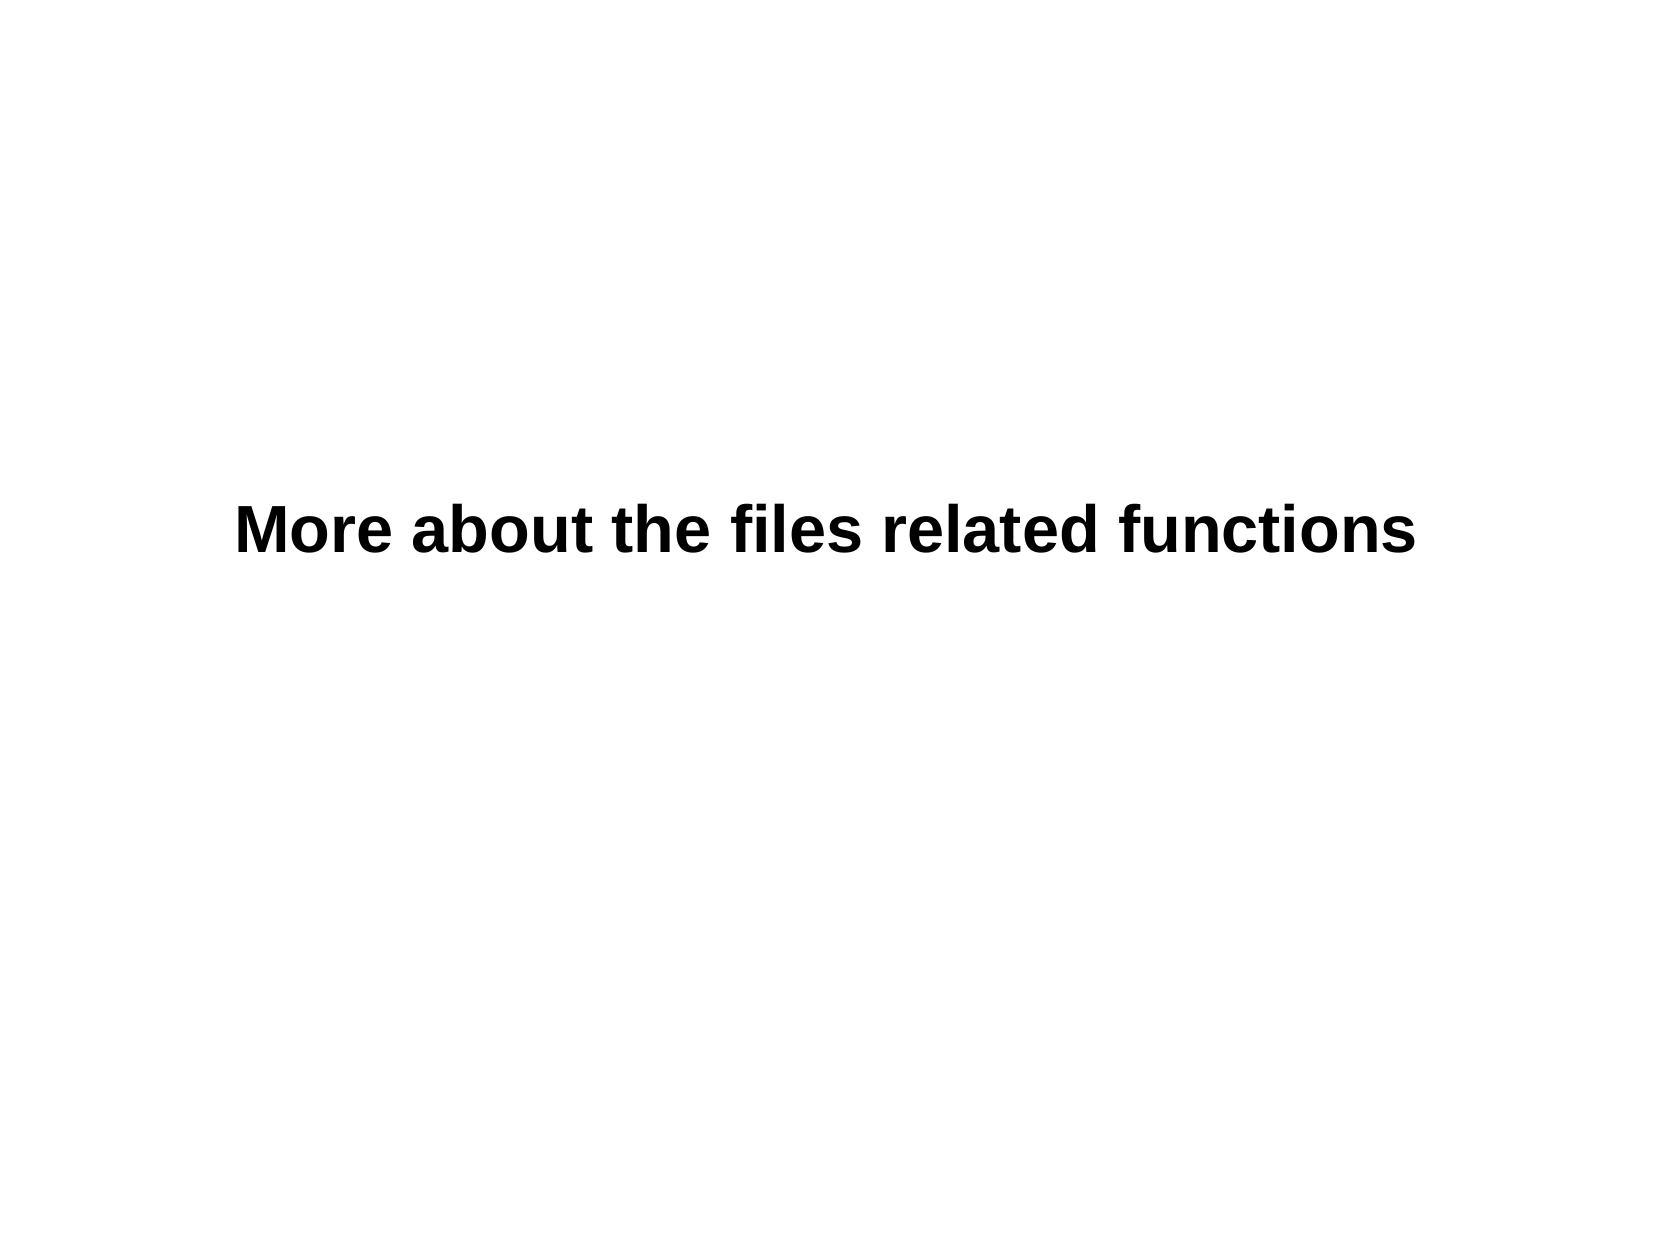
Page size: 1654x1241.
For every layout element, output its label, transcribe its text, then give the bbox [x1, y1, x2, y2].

subtitle More about the files related functions [82, 49, 1571, 1010]
